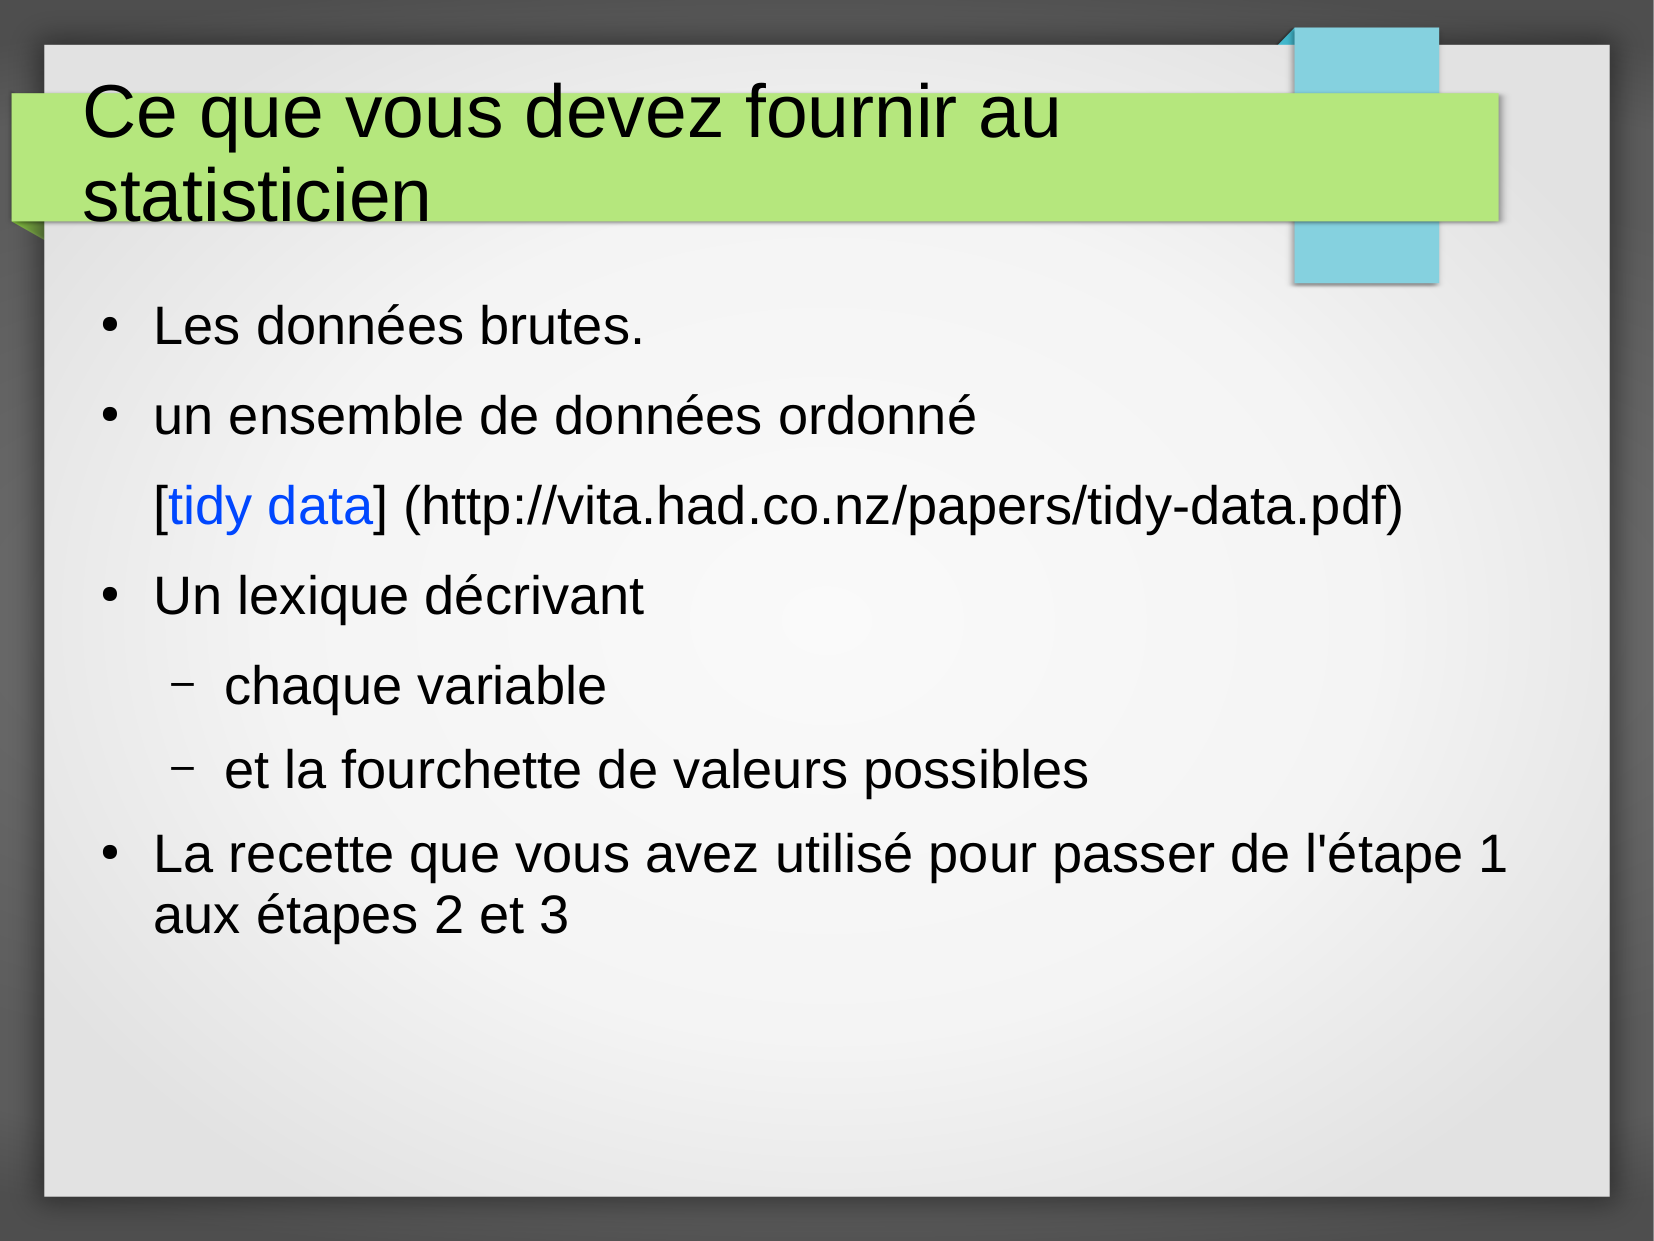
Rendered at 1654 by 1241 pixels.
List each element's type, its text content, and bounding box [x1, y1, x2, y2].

title Ce que vous devez fournir au statisticien [82, 69, 1264, 238]
list Les données brutes. un ensemble de données ordonné [tidy data] (http://vita.had.co.nz/papers/tidy-data.pdf) Un lexique décrivant chaque variable et la fourchette de valeurs possibles La recette que vous avez utilisé pour passer de l'étape 1 aux étapes 2 et 3 [82, 295, 1571, 1015]
picture [0, 0, 1654, 1241]
